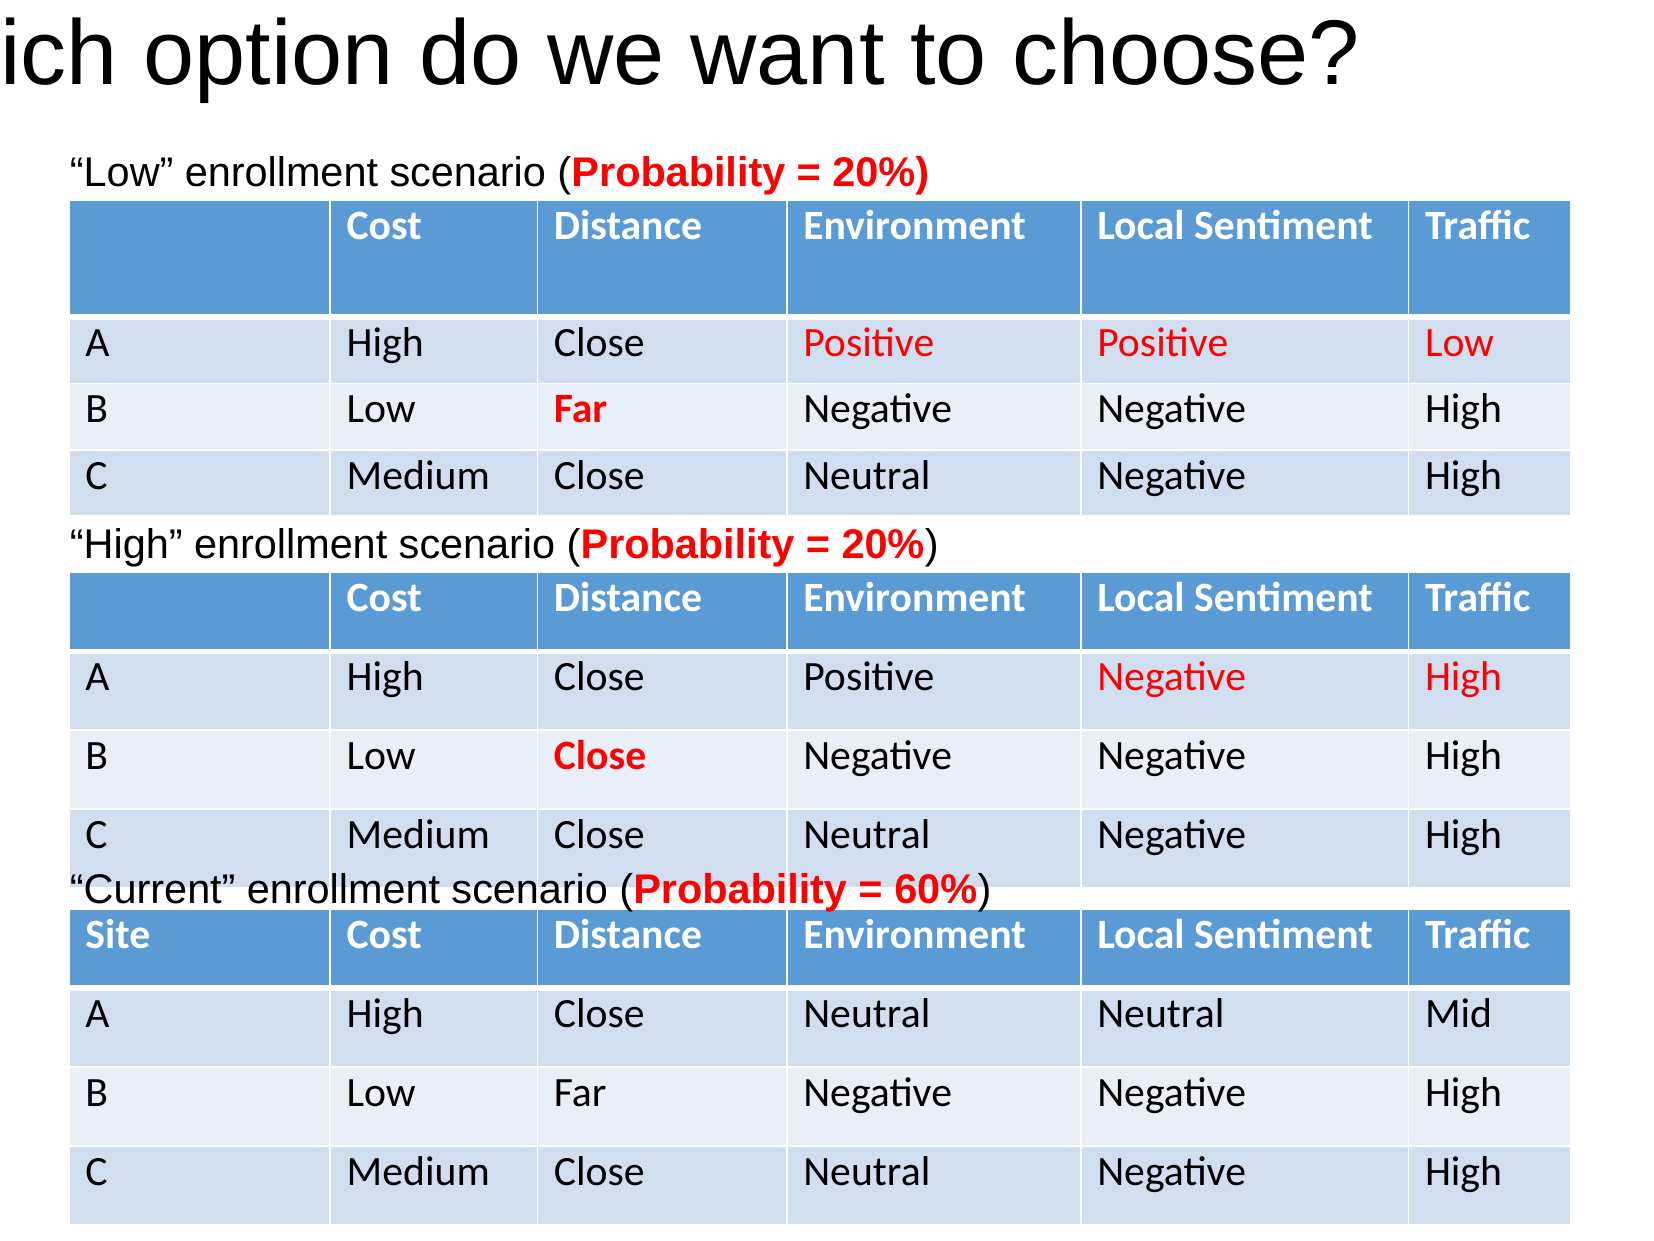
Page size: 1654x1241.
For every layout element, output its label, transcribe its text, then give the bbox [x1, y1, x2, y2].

table_cell Mid [1409, 991, 1570, 1066]
table_cell Far [538, 384, 786, 449]
table_cell Negative [788, 384, 1080, 449]
table_cell Negative [788, 731, 1080, 808]
table_header Traffic [1409, 201, 1570, 314]
table_cell Low [1409, 320, 1570, 383]
table_cell Negative [1082, 810, 1408, 887]
table_cell High [1409, 1147, 1570, 1224]
table_cell Close [538, 654, 786, 729]
table_cell B [70, 1068, 329, 1145]
table_cell A [70, 320, 329, 383]
table_cell High [331, 320, 537, 383]
table_header Distance [538, 919, 786, 985]
table_header Cost [331, 919, 537, 985]
table_cell Negative [1082, 1147, 1408, 1224]
table_cell Medium [331, 451, 537, 515]
table_cell High [1409, 731, 1570, 808]
table_cell High [1409, 810, 1570, 887]
table_cell High [1409, 654, 1570, 729]
table_cell Low [331, 1068, 537, 1145]
table_cell C [70, 1147, 329, 1224]
table_cell B [70, 384, 329, 449]
table_header Environment [788, 919, 1080, 985]
table_cell A [70, 991, 329, 1066]
table_header [70, 575, 329, 649]
text_box “Current” enrollment scenario (Probability = 60%) [55, 854, 1199, 919]
table_header Site [70, 919, 329, 985]
table_header Distance [538, 575, 786, 649]
table_header Cost [331, 203, 537, 314]
table_header Local Sentiment [1082, 573, 1408, 649]
table_cell A [70, 654, 329, 729]
table_header Cost [331, 575, 537, 649]
table_cell Neutral [788, 810, 1080, 854]
table_cell High [331, 654, 537, 729]
table_header Distance [538, 203, 786, 314]
table_cell Positive [788, 320, 1080, 383]
table_cell Negative [1082, 451, 1408, 515]
table_cell Close [538, 991, 786, 1066]
table_cell Neutral [1082, 991, 1408, 1066]
table_cell Close [538, 451, 786, 515]
table_cell Negative [788, 1068, 1080, 1145]
table_cell High [1409, 1068, 1570, 1145]
text_box “High” enrollment scenario (Probability = 20%) [55, 509, 1268, 575]
table_cell C [70, 451, 329, 515]
table_cell Far [538, 1068, 786, 1145]
table_header Environment [788, 203, 1080, 314]
table_header Local Sentiment [1082, 201, 1408, 314]
table_cell Negative [1082, 1068, 1408, 1145]
table_cell Low [331, 384, 537, 449]
table_header Traffic [1409, 573, 1570, 649]
table_cell Neutral [788, 451, 1080, 515]
table_header Local Sentiment [1082, 910, 1408, 985]
table_cell C [70, 810, 329, 854]
title Which option do we want to choose? [0, 0, 1654, 152]
table_cell B [70, 731, 329, 808]
table_cell Close [538, 1147, 786, 1224]
table_cell Close [538, 810, 786, 854]
table_cell High [331, 991, 537, 1066]
table_cell Negative [1082, 654, 1408, 729]
table_cell Medium [331, 810, 537, 854]
table_header Environment [788, 575, 1080, 649]
table_cell Neutral [788, 1147, 1080, 1224]
table_cell Neutral [788, 991, 1080, 1066]
table_header [70, 203, 329, 314]
text_box “Low” enrollment scenario (Probability = 20%) [55, 137, 1130, 203]
table_cell Close [538, 320, 786, 383]
table_header Traffic [1409, 910, 1570, 985]
table_cell Low [331, 731, 537, 808]
table_cell High [1409, 451, 1570, 515]
table_cell Positive [788, 654, 1080, 729]
table_cell Positive [1082, 320, 1408, 383]
table_cell Negative [1082, 731, 1408, 808]
table_cell Medium [331, 1147, 537, 1224]
table_cell Negative [1082, 384, 1408, 449]
table_cell High [1409, 384, 1570, 449]
table_cell Close [538, 731, 786, 808]
